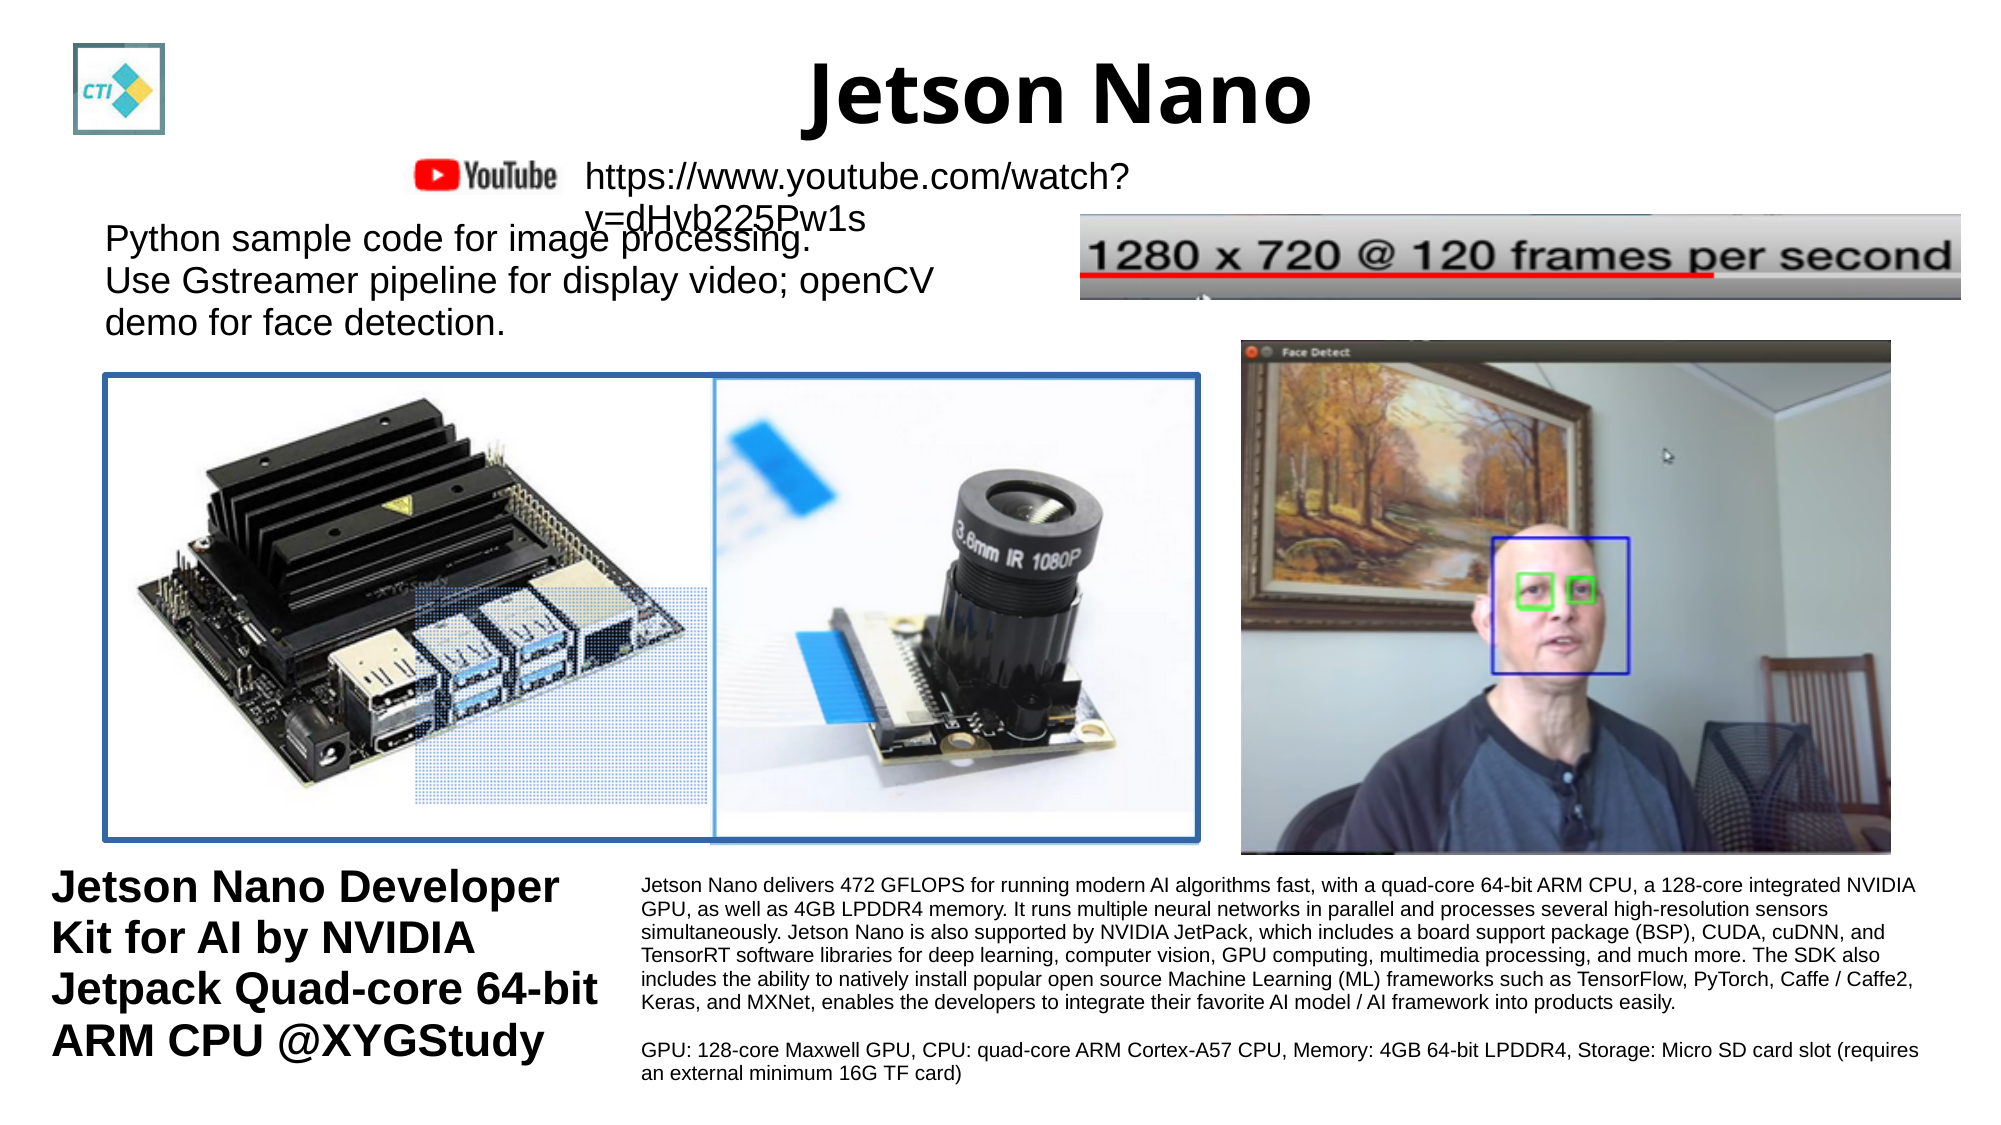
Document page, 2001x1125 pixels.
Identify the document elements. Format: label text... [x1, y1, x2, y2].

text_box https://www.youtube.com/watch?v=dHvb225Pw1s [570, 147, 1427, 205]
picture [73, 43, 165, 135]
text_box Jetson Nano Developer Kit for AI by NVIDIA Jetpack Quad-core 64-bit ARM CPU @XYGStudy [36, 853, 622, 1122]
picture [1241, 340, 1891, 856]
text_box Python sample code for image processing. Use Gstreamer pipeline for display video; openCV demo for face detection. [90, 210, 991, 352]
picture [710, 378, 1195, 837]
picture [108, 378, 707, 806]
title Jetson Nano [300, 30, 1801, 148]
text_box Jetson Nano delivers 472 GFLOPS for running modern AI algorithms fast, with a quad-core 64-bit ARM CPU, a 128-core integrated NVIDIA GPU, as well as 4GB LPDDR4 memory. It runs multiple neural networks in parallel and processes several high-resolution sensors simultaneously. Jetson Nano is also supported by NVIDIA JetPack, which includes a board support package (BSP), CUDA, cuDNN, and TensorRT software libraries for deep learning, computer vision, GPU computing, multimedia processing, and much more. The SDK also includes the ability to natively install popular open source Machine Learning (ML) frameworks such as TensorFlow, PyTorch, Caffe / Caffe2, Keras, and MXNet, enables the developers to integrate their favorite AI model / AI framework into products easily. GPU: 128-core Maxwell GPU, CPU: quad-core ARM Cortex-A57 CPU, Memory: 4GB 64-bit LPDDR4, Storage: Micro SD card slot (requires an external minimum 16G TF card) [626, 866, 1962, 1125]
picture [1080, 214, 1961, 300]
picture [405, 152, 563, 196]
